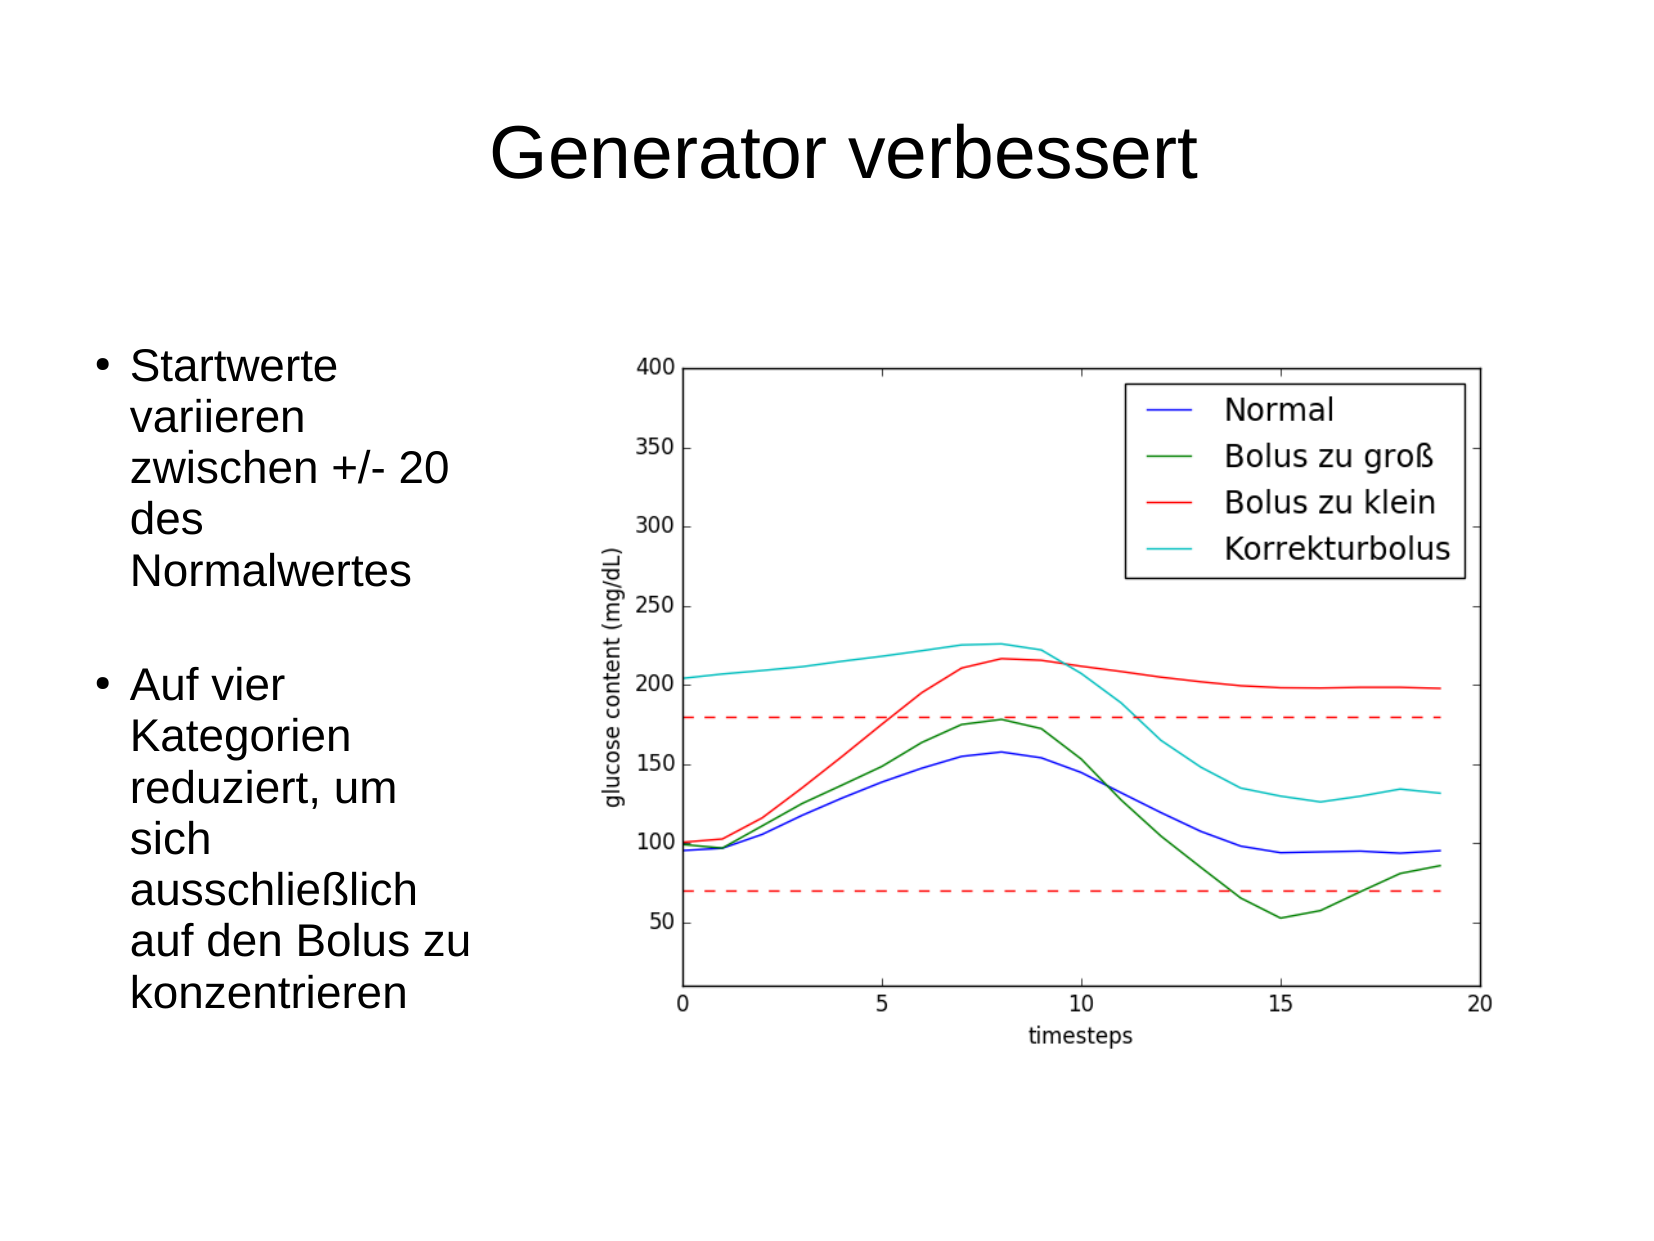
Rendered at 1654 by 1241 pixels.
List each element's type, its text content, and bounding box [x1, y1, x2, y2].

title Generator verbessert [82, 49, 1571, 257]
picture [554, 291, 1583, 1063]
subtitle Startwerte variieren zwischen +/- 20 des Normalwertes Auf vier Kategorien reduziert, um sich ausschließlich auf den Bolus zu konzentrieren [94, 339, 485, 1018]
